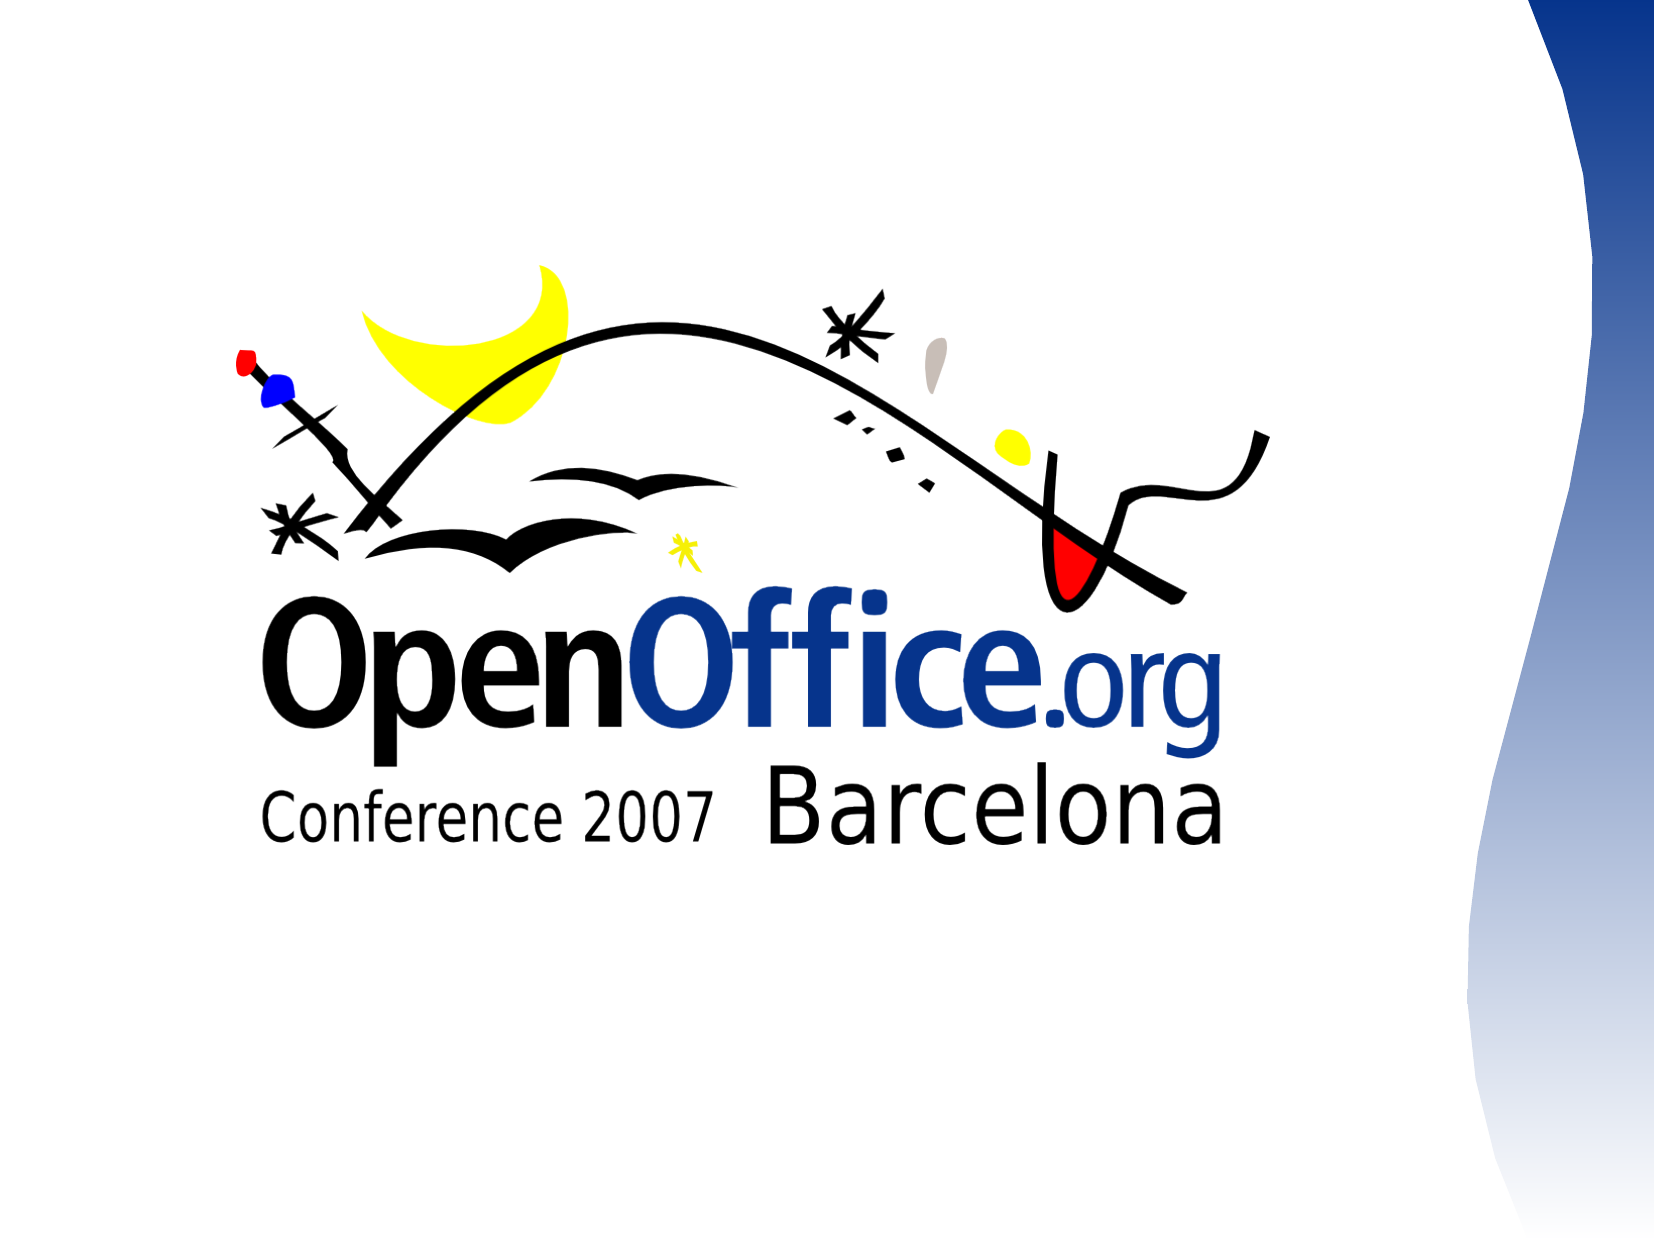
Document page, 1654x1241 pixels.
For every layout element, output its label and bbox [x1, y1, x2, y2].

picture [236, 265, 1270, 845]
